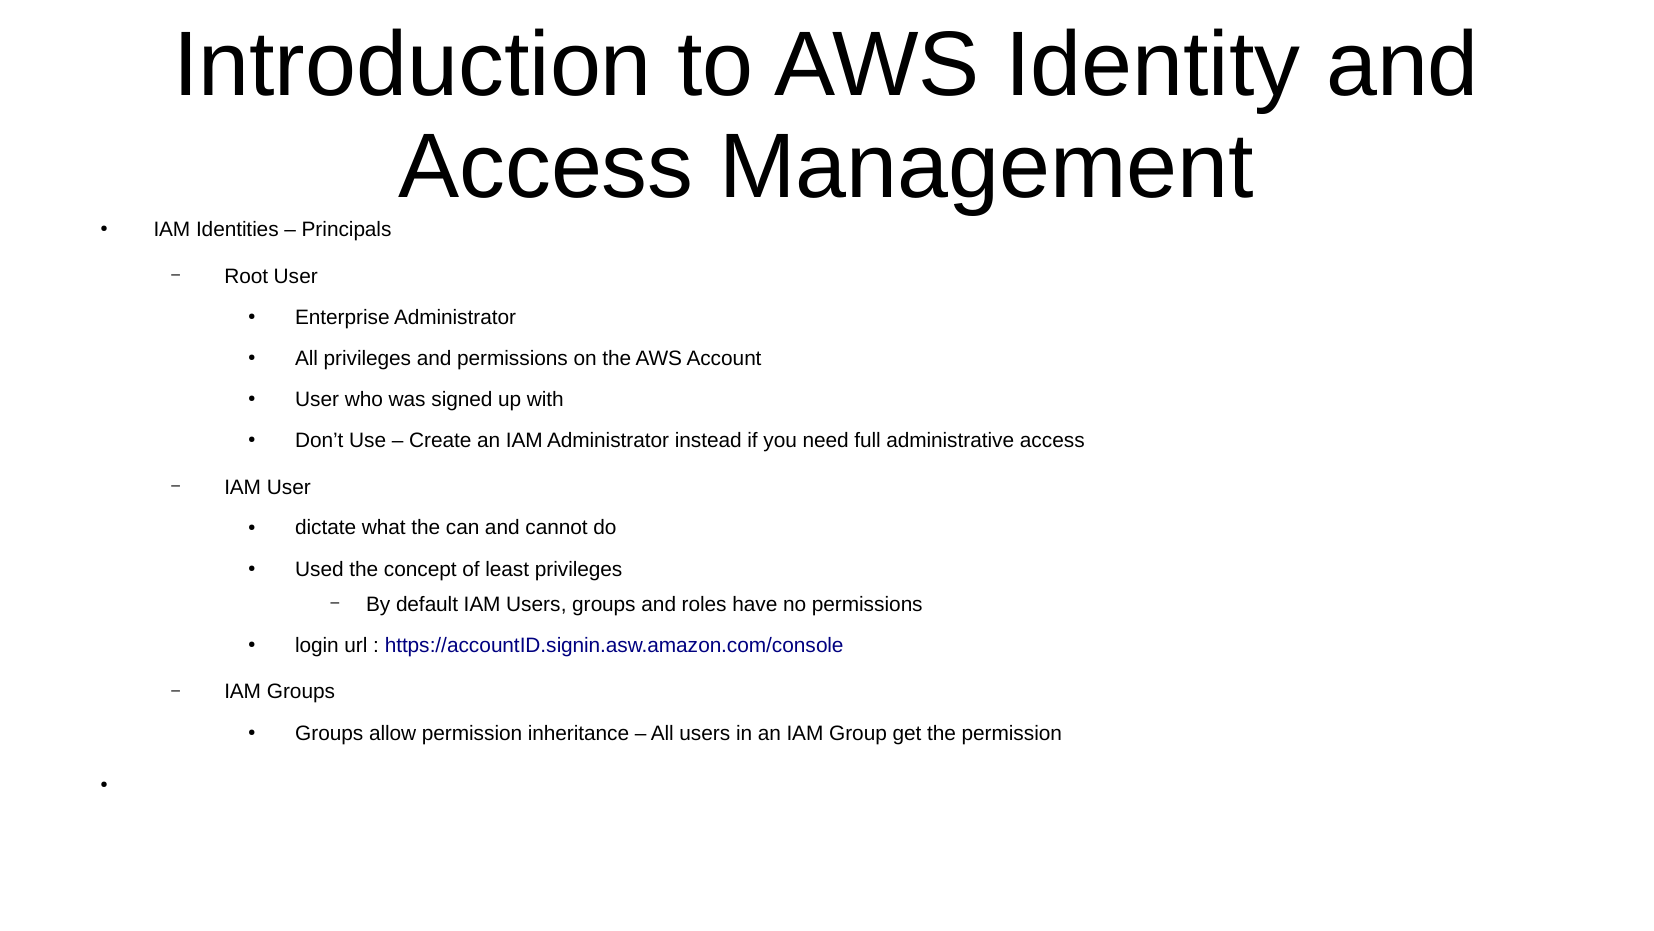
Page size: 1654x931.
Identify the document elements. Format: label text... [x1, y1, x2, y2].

list IAM Identities – Principals Root User Enterprise Administrator All privileges and permissions on the AWS Account User who was signed up with Don’t Use – Create an IAM Administrator instead if you need full administrative access IAM User dictate what the can and cannot do Used the concept of least privileges By default IAM Users, groups and roles have no permissions login url : https://accountID.signin.asw.amazon.com/console IAM Groups Groups allow permission inheritance – All users in an IAM Group get the permission [82, 217, 1636, 916]
title Introduction to AWS Identity and Access Management [82, 12, 1571, 217]
